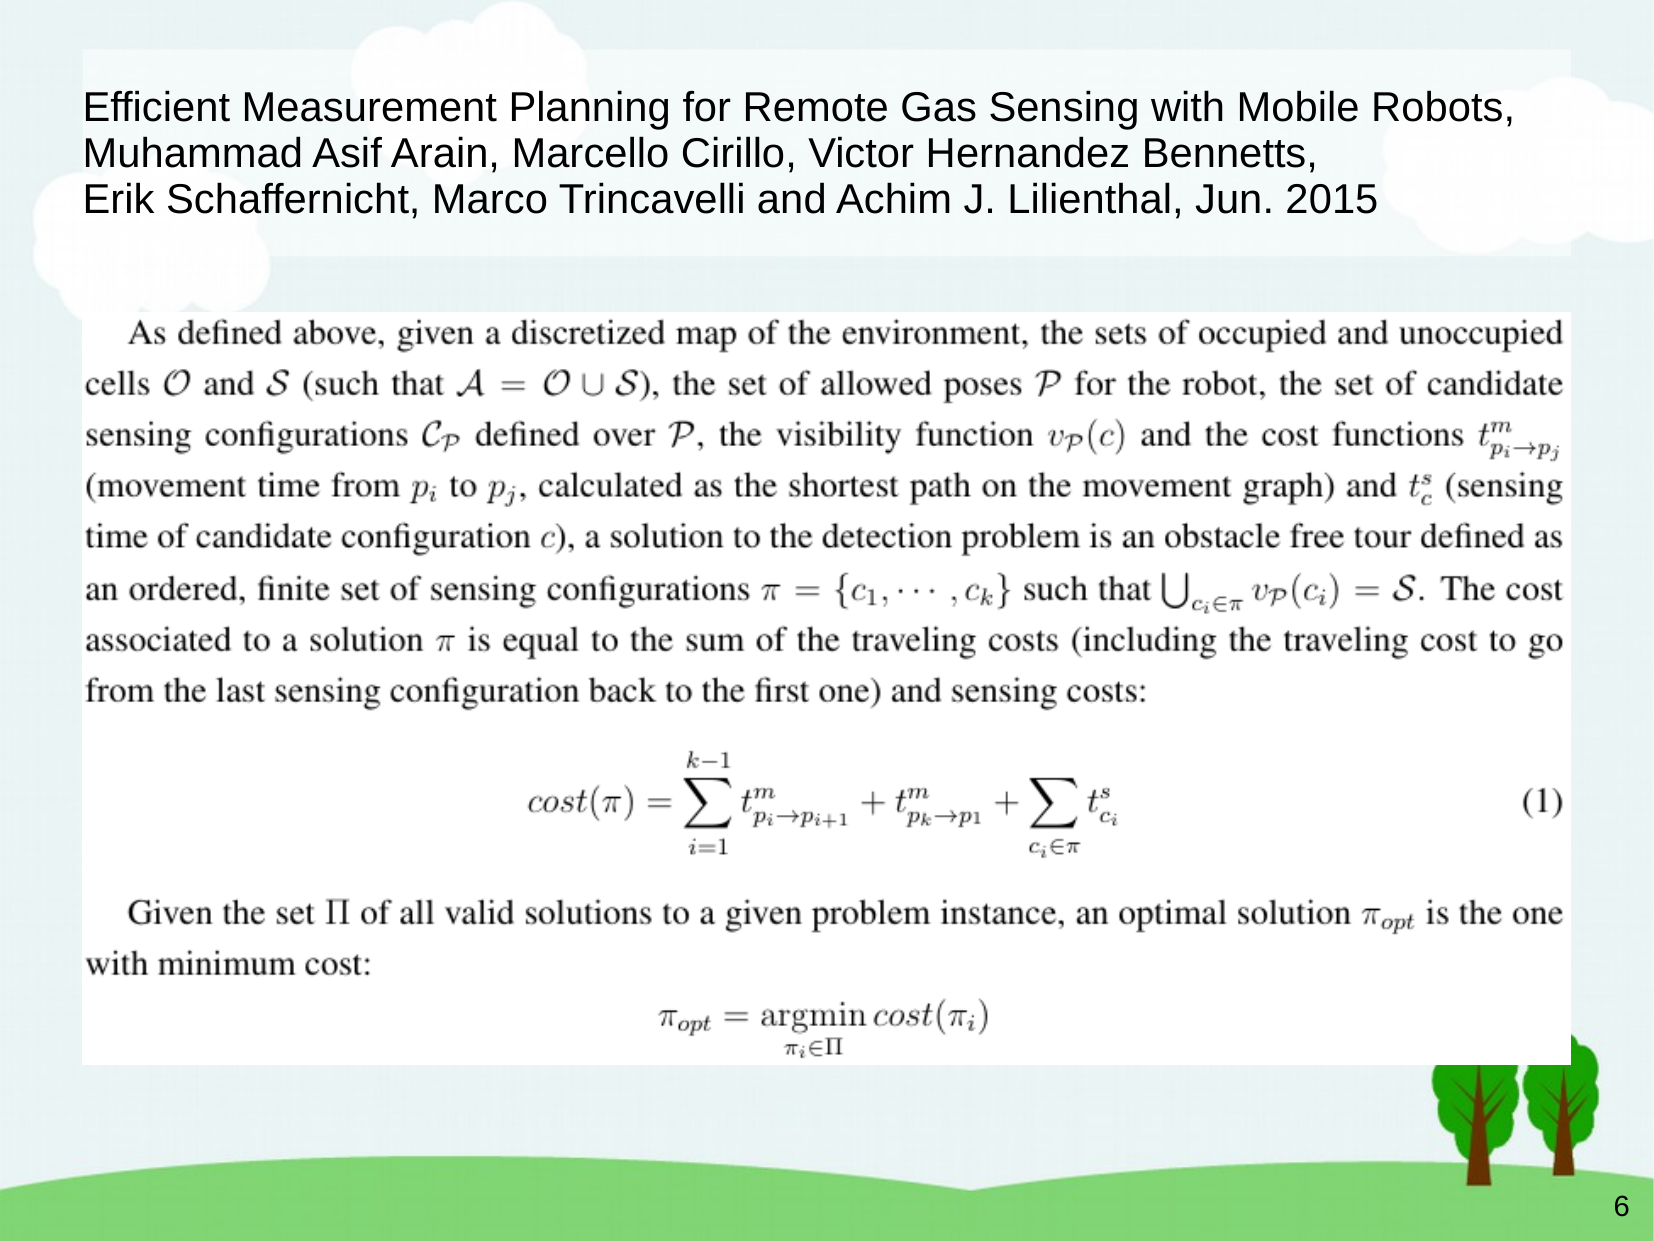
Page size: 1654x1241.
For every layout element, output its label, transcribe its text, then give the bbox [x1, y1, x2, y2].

title Efficient Measurement Planning for Remote Gas Sensing with Mobile Robots, Muhammad Asif Arain, Marcello Cirillo, Victor Hernandez Bennetts, Erik Schaffernicht, Marco Trincavelli and Achim J. Lilienthal, Jun. 2015 [82, 49, 1571, 257]
picture [0, 0, 1654, 1241]
